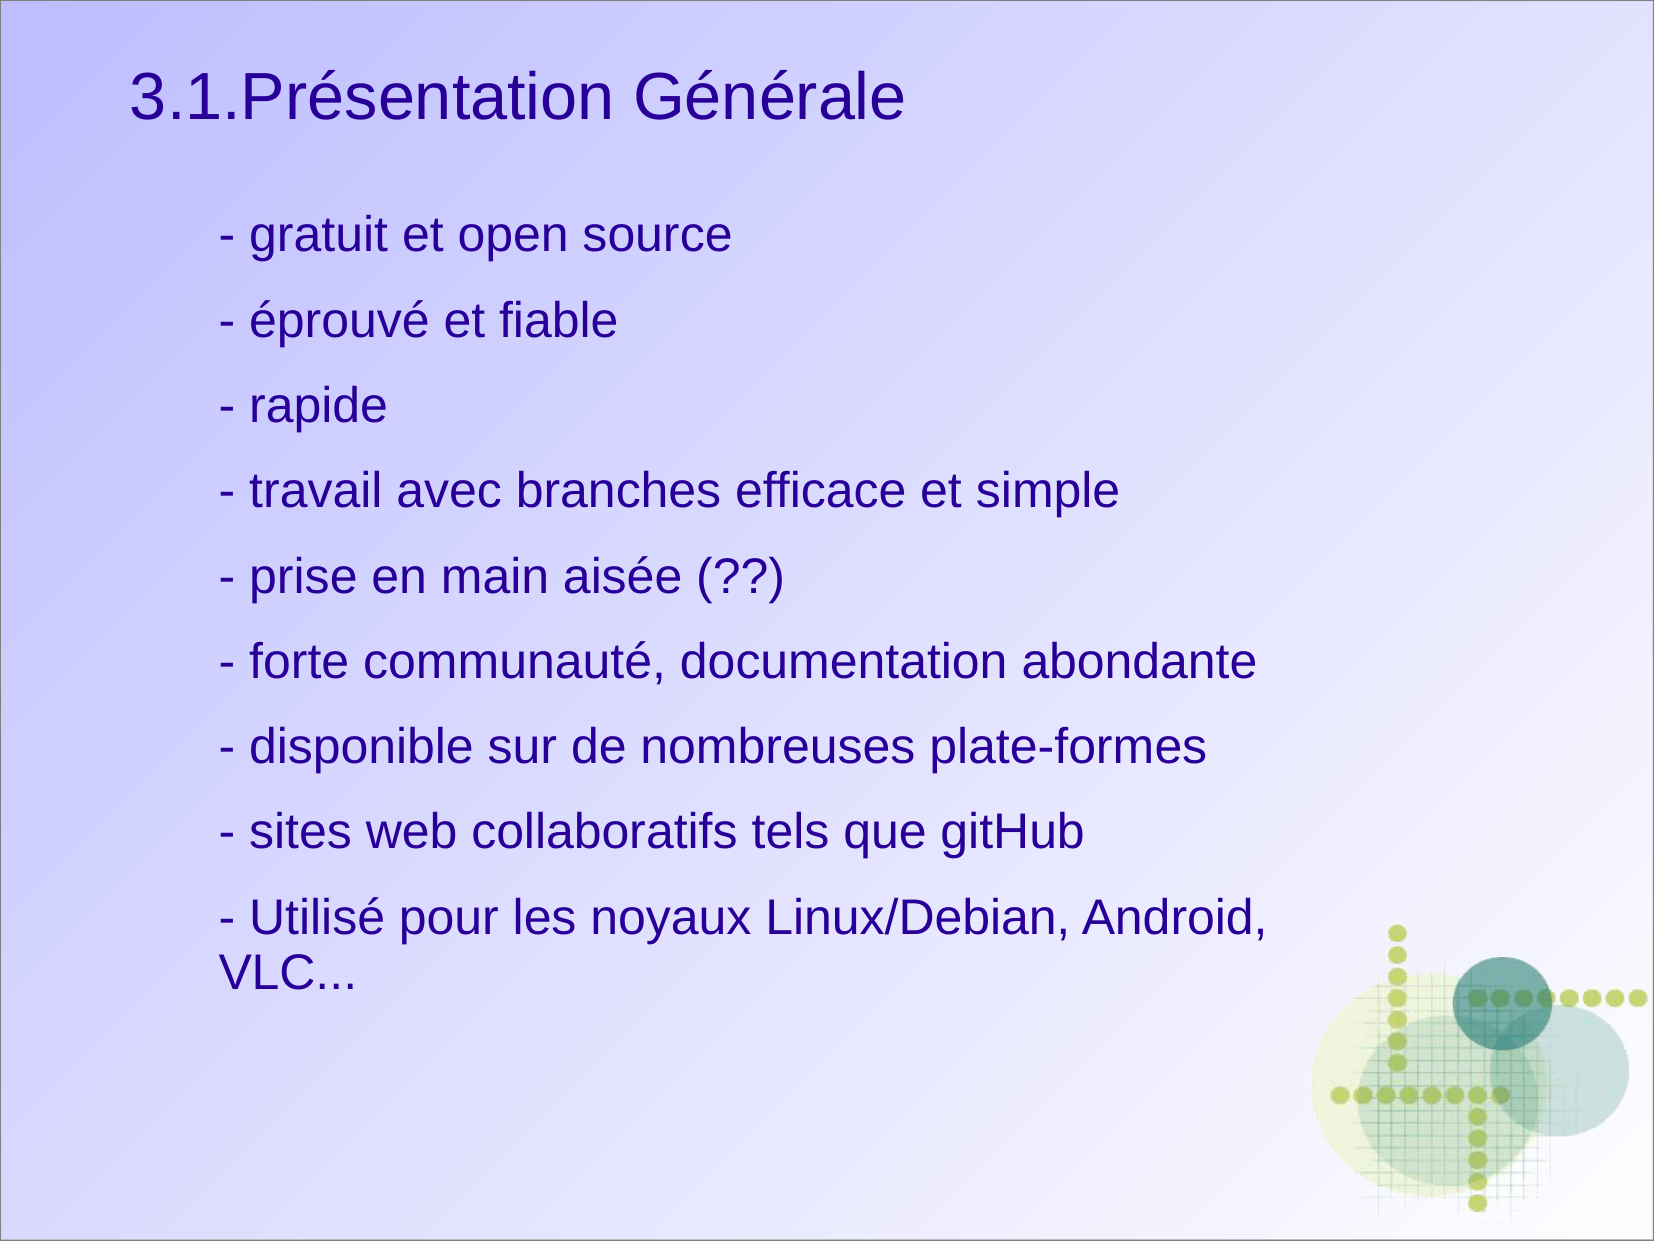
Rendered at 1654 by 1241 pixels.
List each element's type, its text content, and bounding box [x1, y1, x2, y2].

picture [1299, 915, 1654, 1241]
list - gratuit et open source - éprouvé et fiable - rapide - travail avec branches efficace et simple - prise en main aisée (??) - forte communauté, documentation abondante - disponible sur de nombreuses plate-formes - sites web collaboratifs tels que gitHub - Utilisé pour les noyaux Linux/Debian, Android, VLC... [147, 206, 1418, 1001]
list 3.1.Présentation Générale [59, 59, 1548, 178]
